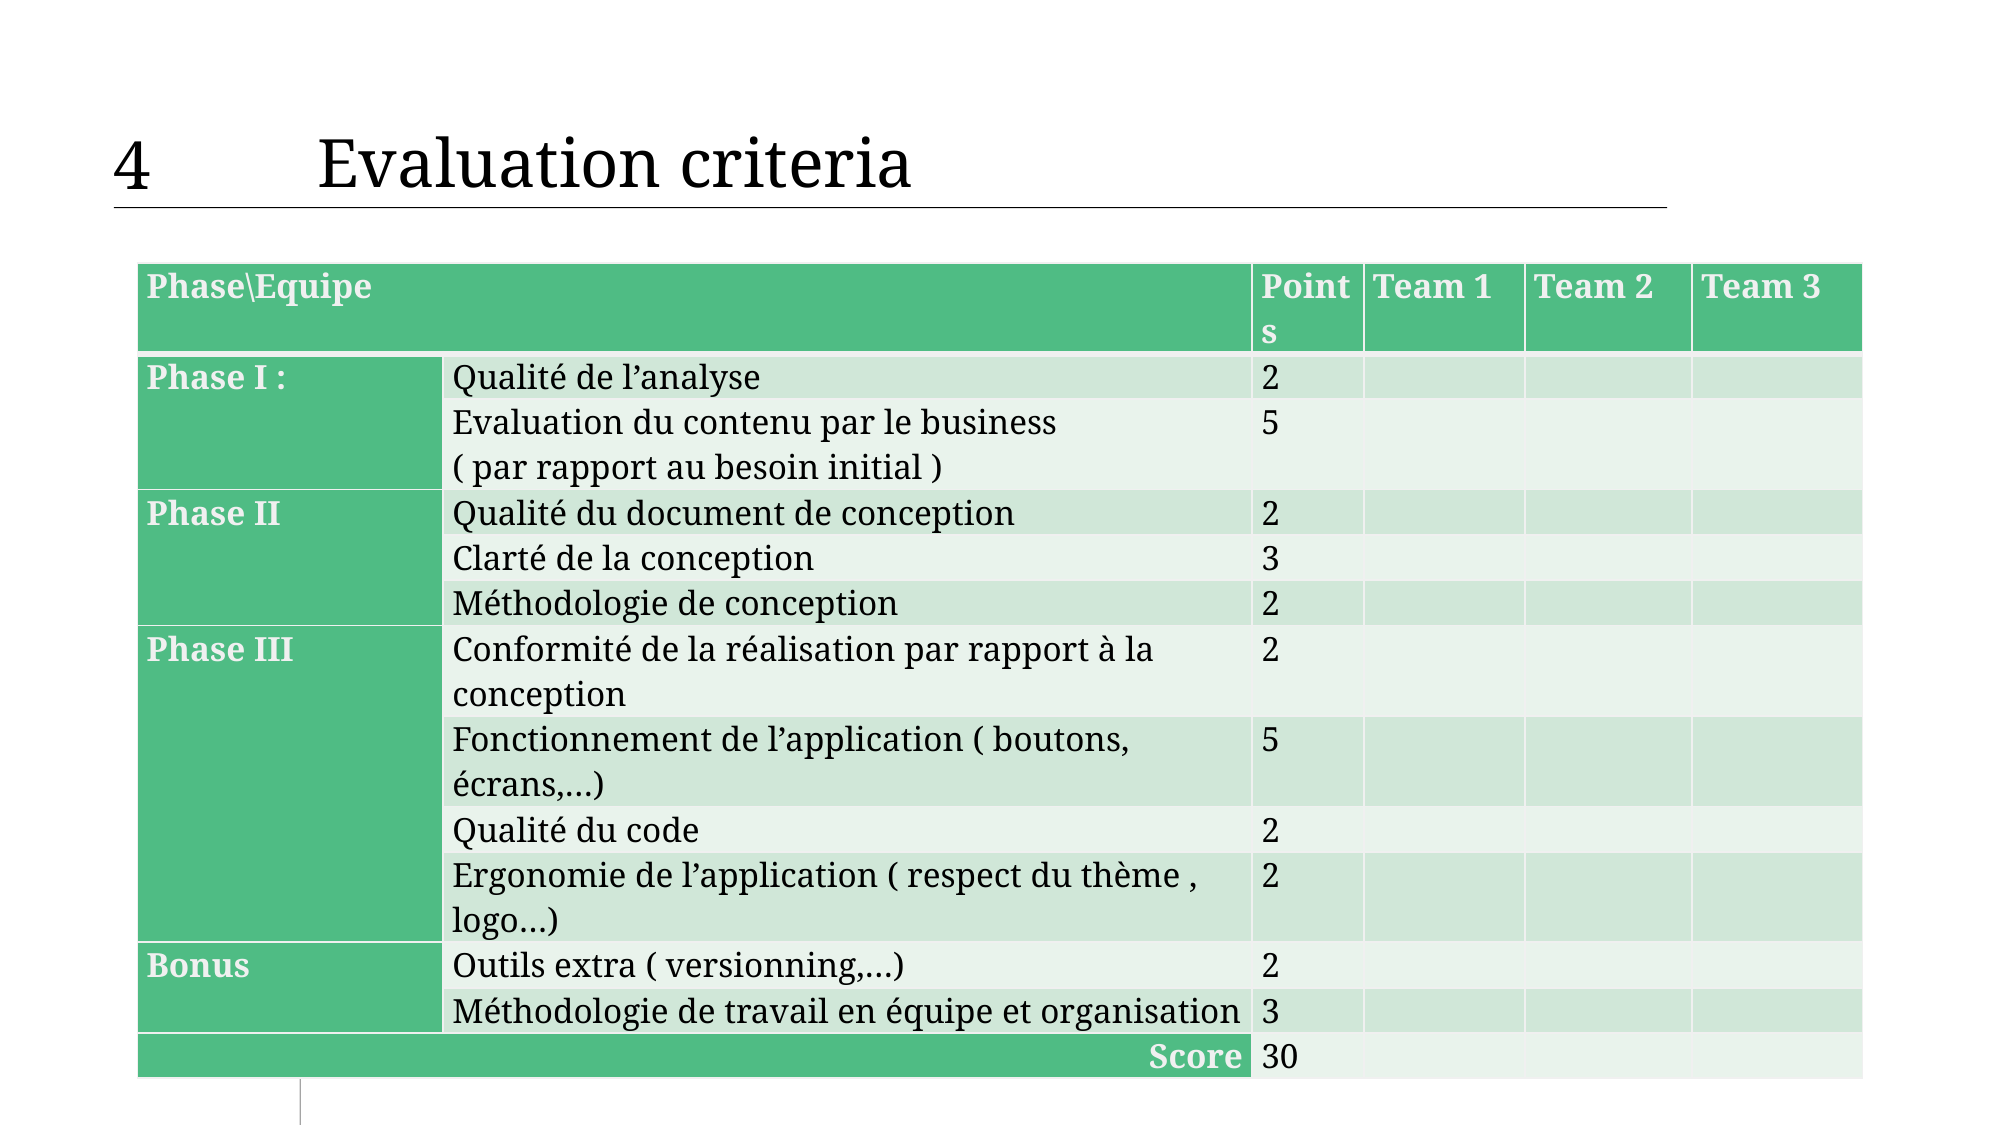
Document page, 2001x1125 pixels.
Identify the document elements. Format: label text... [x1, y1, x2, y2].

table_cell [1526, 581, 1691, 625]
table_cell [1693, 717, 1862, 806]
table_cell 2 [1253, 853, 1363, 941]
table_cell [1693, 807, 1862, 851]
table_cell Fonctionnement de l’application ( boutons, écrans,…) [444, 717, 1251, 806]
table_cell [1365, 626, 1524, 715]
table_cell 3 [1253, 536, 1363, 579]
table_cell Bonus [138, 943, 442, 1032]
table_cell [1365, 807, 1524, 851]
table_cell [1365, 400, 1524, 489]
table_cell 2 [1253, 581, 1363, 625]
table_cell [1693, 490, 1862, 534]
table_cell Evaluation du contenu par le business ( par rapport au besoin initial ) [444, 400, 1251, 489]
table_cell [1693, 400, 1862, 489]
table_cell 2 [1253, 490, 1363, 534]
table_cell [1365, 581, 1524, 625]
table_cell 3 [1253, 989, 1363, 1032]
table_cell [1526, 717, 1691, 806]
table_cell [1365, 989, 1524, 1032]
table_cell [1693, 357, 1862, 398]
table_header Team 3 [1693, 264, 1862, 351]
table_cell Méthodologie de travail en équipe et organisation [444, 989, 1251, 1032]
table_cell [1526, 1034, 1691, 1077]
table_cell [1693, 626, 1862, 715]
table_cell [1693, 1034, 1862, 1077]
table_cell [1365, 853, 1524, 941]
table_cell Méthodologie de conception [444, 581, 1251, 625]
table_cell [1693, 536, 1862, 579]
list 4 [98, 119, 224, 208]
table_cell Qualité de l’analyse [444, 357, 1251, 398]
table_cell [1526, 357, 1691, 398]
table_cell [1526, 536, 1691, 579]
table_cell Conformité de la réalisation par rapport à la conception [444, 626, 1251, 715]
table_cell [1693, 943, 1862, 987]
table_cell [1365, 490, 1524, 534]
list Evaluation criteria [302, 116, 1666, 205]
table_cell [1693, 853, 1862, 941]
table_cell Qualité du code [444, 807, 1251, 851]
table_cell [1365, 357, 1524, 398]
table_cell Phase III [138, 626, 442, 941]
table_cell Clarté de la conception [444, 536, 1251, 579]
table_header Points [1253, 264, 1363, 351]
table_cell [1526, 853, 1691, 941]
table_cell [1693, 989, 1862, 1032]
table_cell Phase I : [138, 357, 442, 489]
table_cell [1365, 717, 1524, 806]
table_header Phase\Equipe [138, 264, 1251, 351]
table_cell Outils extra ( versionning,…) [444, 943, 1251, 987]
table_cell [1526, 943, 1691, 987]
table_cell Phase II [138, 490, 442, 625]
table_cell [1526, 626, 1691, 715]
table_cell Ergonomie de l’application ( respect du thème , logo…) [444, 853, 1251, 941]
table_header Team 1 [1365, 264, 1524, 351]
table_cell 2 [1253, 943, 1363, 987]
table_cell Score [138, 1034, 1251, 1077]
table_cell [1526, 807, 1691, 851]
table_cell 5 [1253, 400, 1363, 489]
table_cell [1526, 989, 1691, 1032]
table_cell [1365, 943, 1524, 987]
table_cell [1526, 400, 1691, 489]
table_cell [1365, 536, 1524, 579]
table_cell Qualité du document de conception [444, 490, 1251, 534]
table_cell 30 [1253, 1034, 1363, 1077]
table_cell 2 [1253, 807, 1363, 851]
table_cell 2 [1253, 626, 1363, 715]
table_cell [1526, 490, 1691, 534]
table_cell 5 [1253, 717, 1363, 806]
table_cell [1365, 1034, 1524, 1077]
table_cell 2 [1253, 357, 1363, 398]
table_cell [1693, 581, 1862, 625]
table_header Team 2 [1526, 264, 1691, 351]
